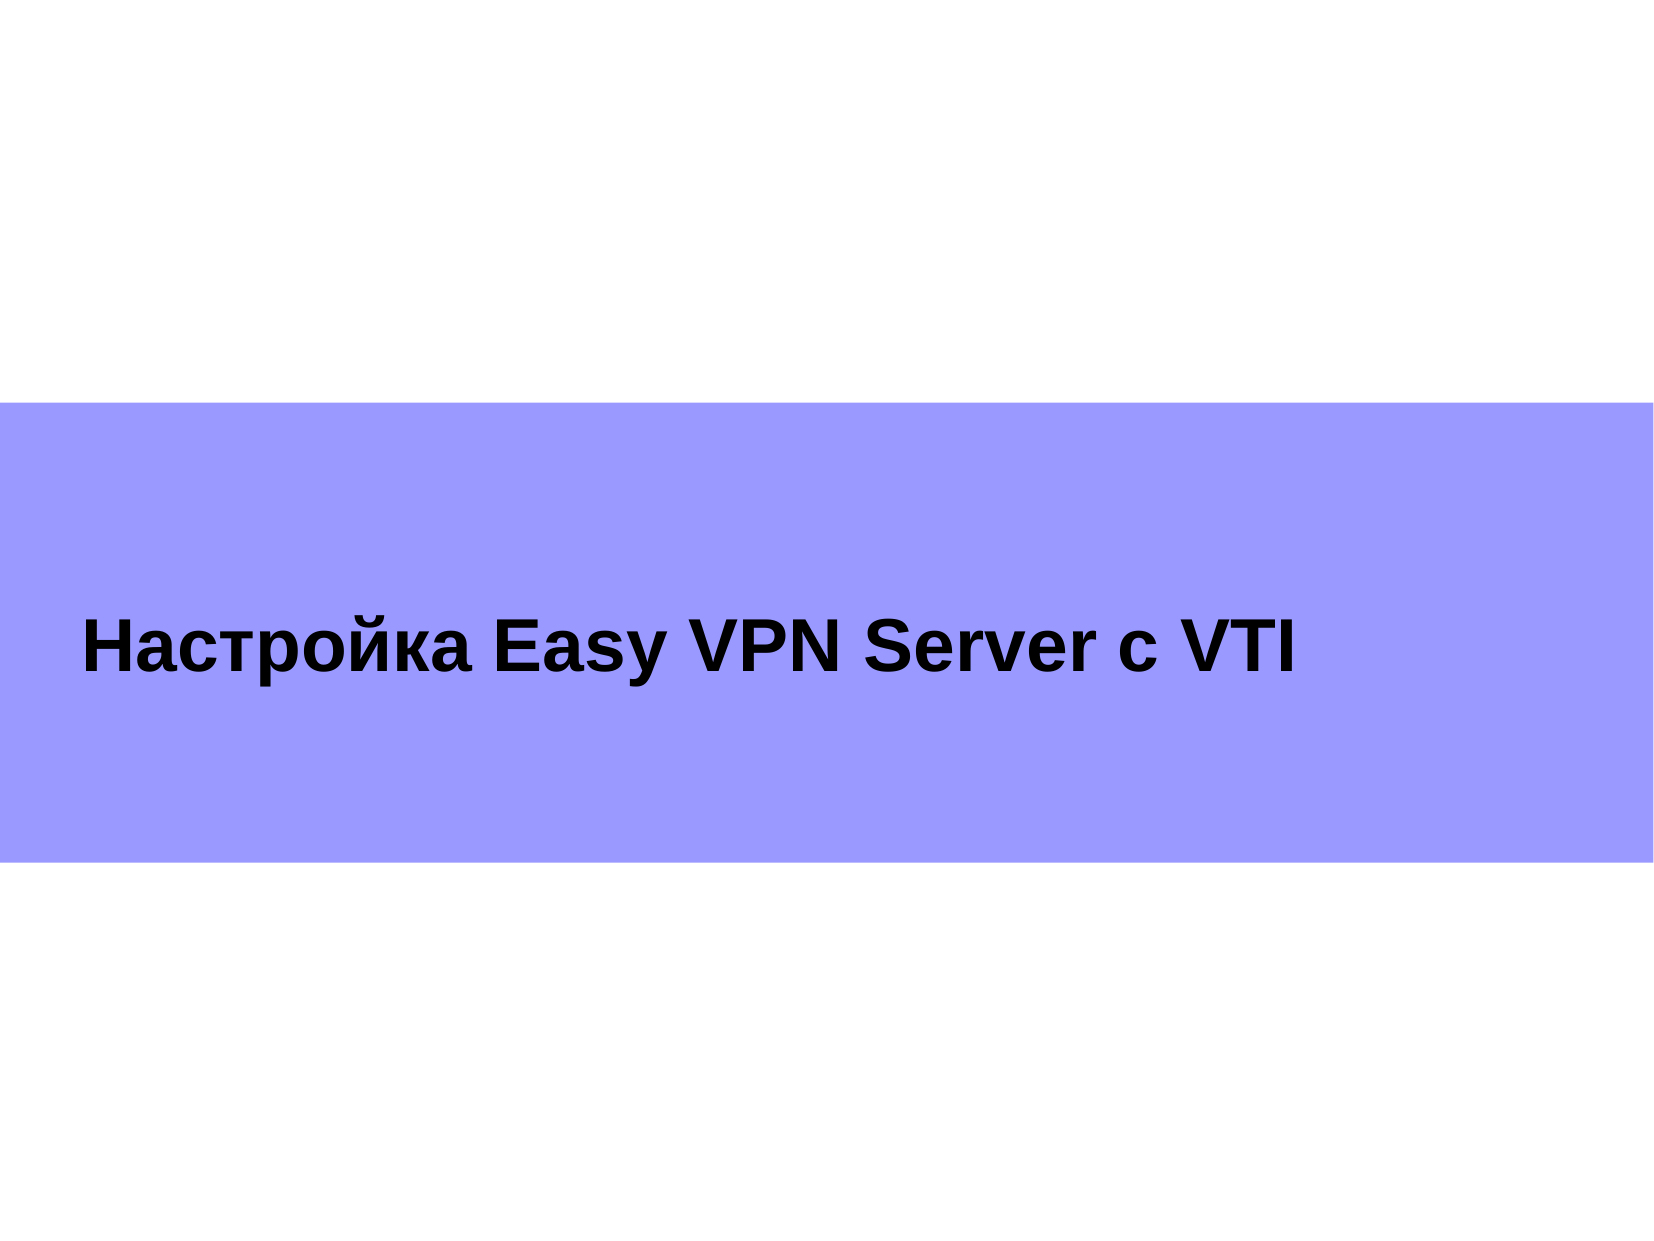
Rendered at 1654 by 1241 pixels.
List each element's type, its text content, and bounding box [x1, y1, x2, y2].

text_box Настройка Easy VPN Server с VTI [67, 599, 1530, 754]
